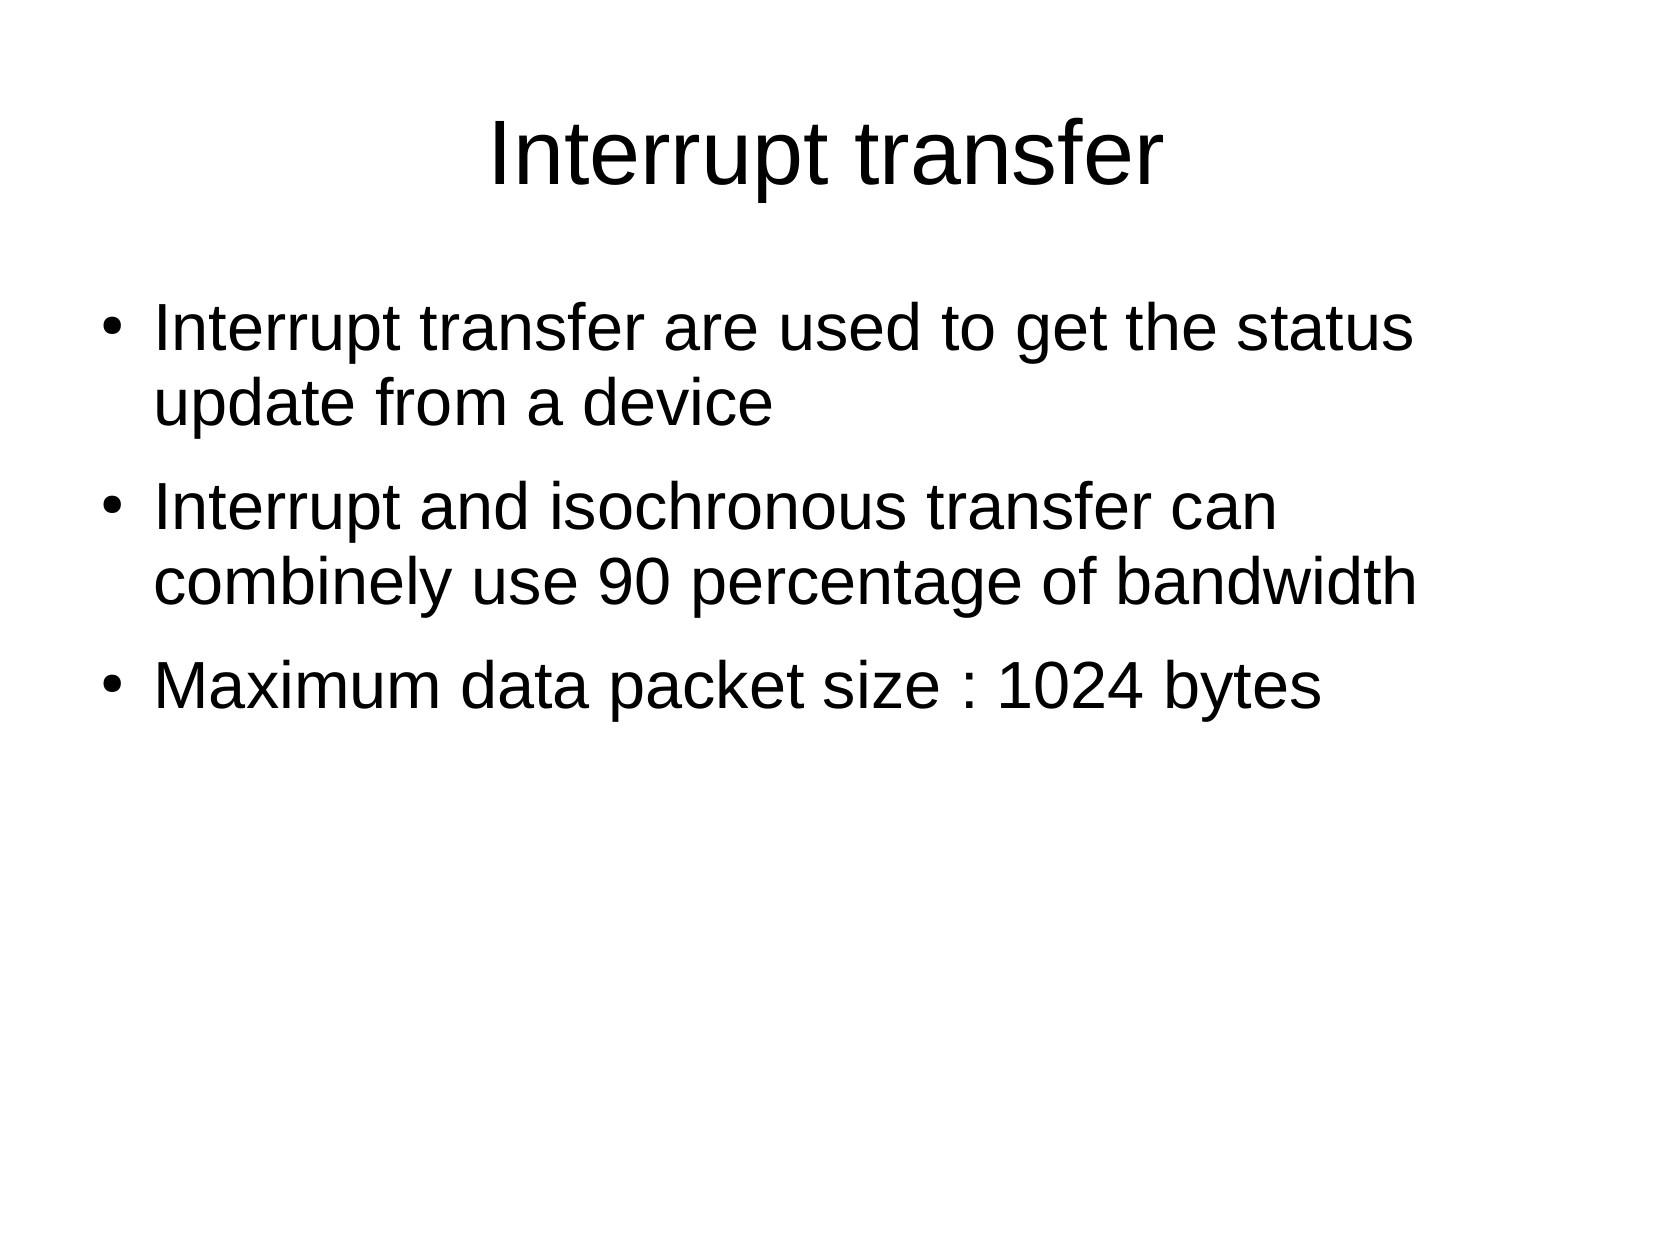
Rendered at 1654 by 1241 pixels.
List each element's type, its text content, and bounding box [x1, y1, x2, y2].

list Interrupt transfer are used to get the status update from a device Interrupt and isochronous transfer can combinely use 90 percentage of bandwidth Maximum data packet size : 1024 bytes [82, 290, 1571, 1109]
title Interrupt transfer [82, 49, 1571, 257]
